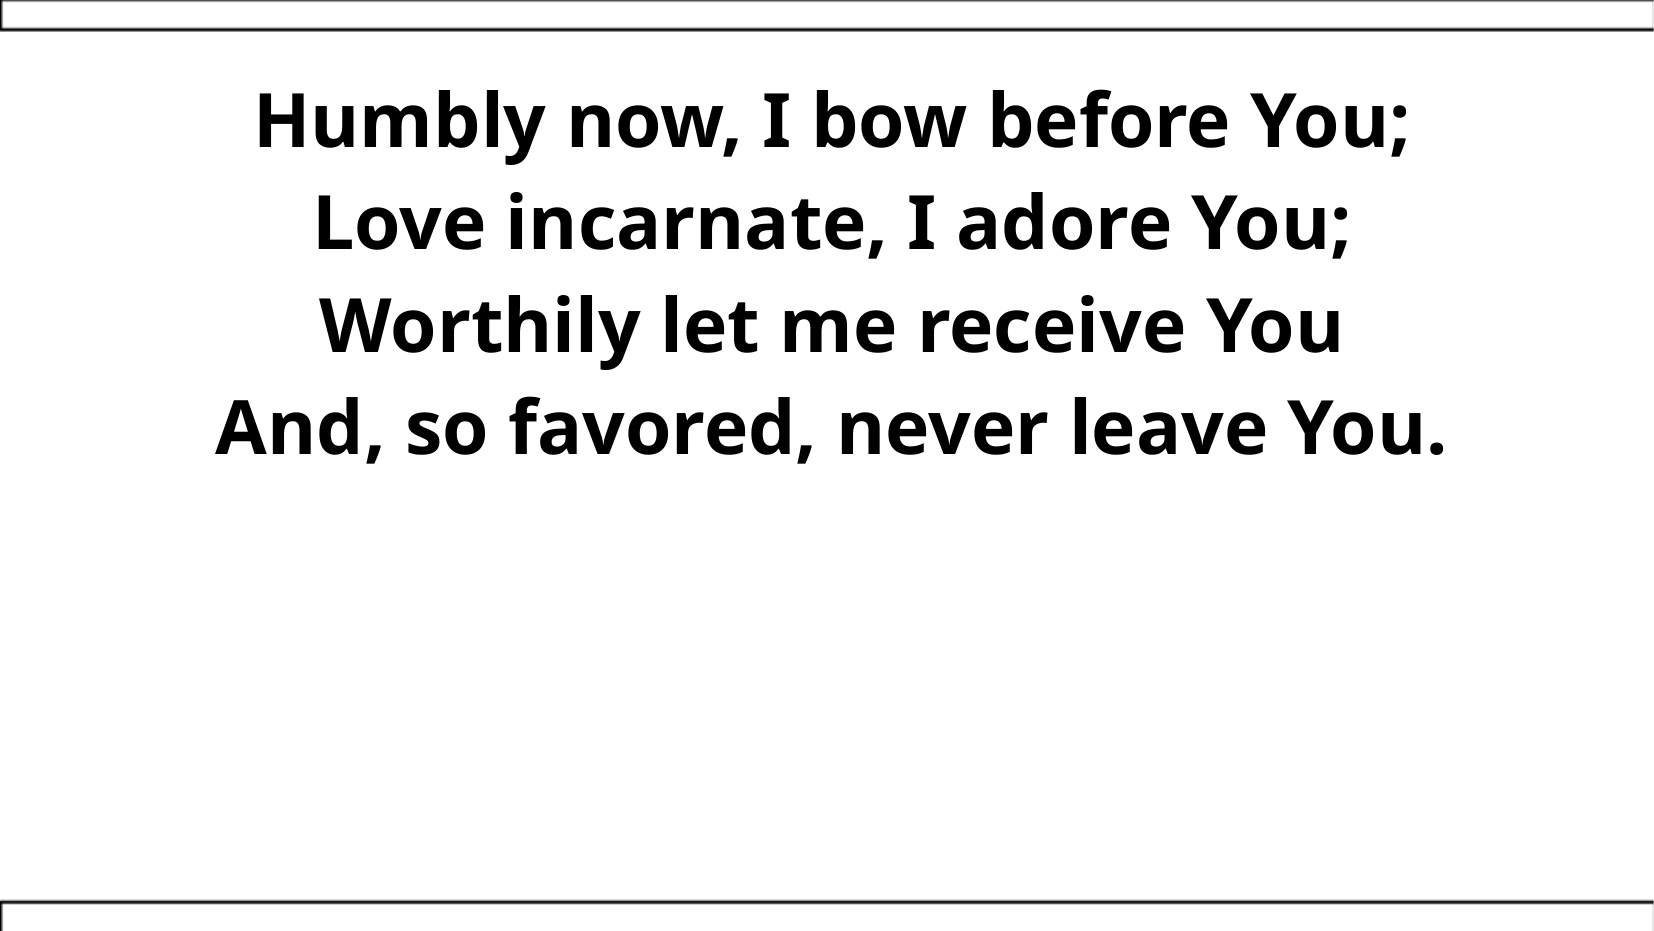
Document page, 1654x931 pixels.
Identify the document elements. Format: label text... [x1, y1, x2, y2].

text_box Humbly now, I bow before You; Love incarnate, I adore You; Worthily let me receive You And, so favored, never leave You. [120, 60, 1546, 475]
picture [0, 0, 1654, 931]
